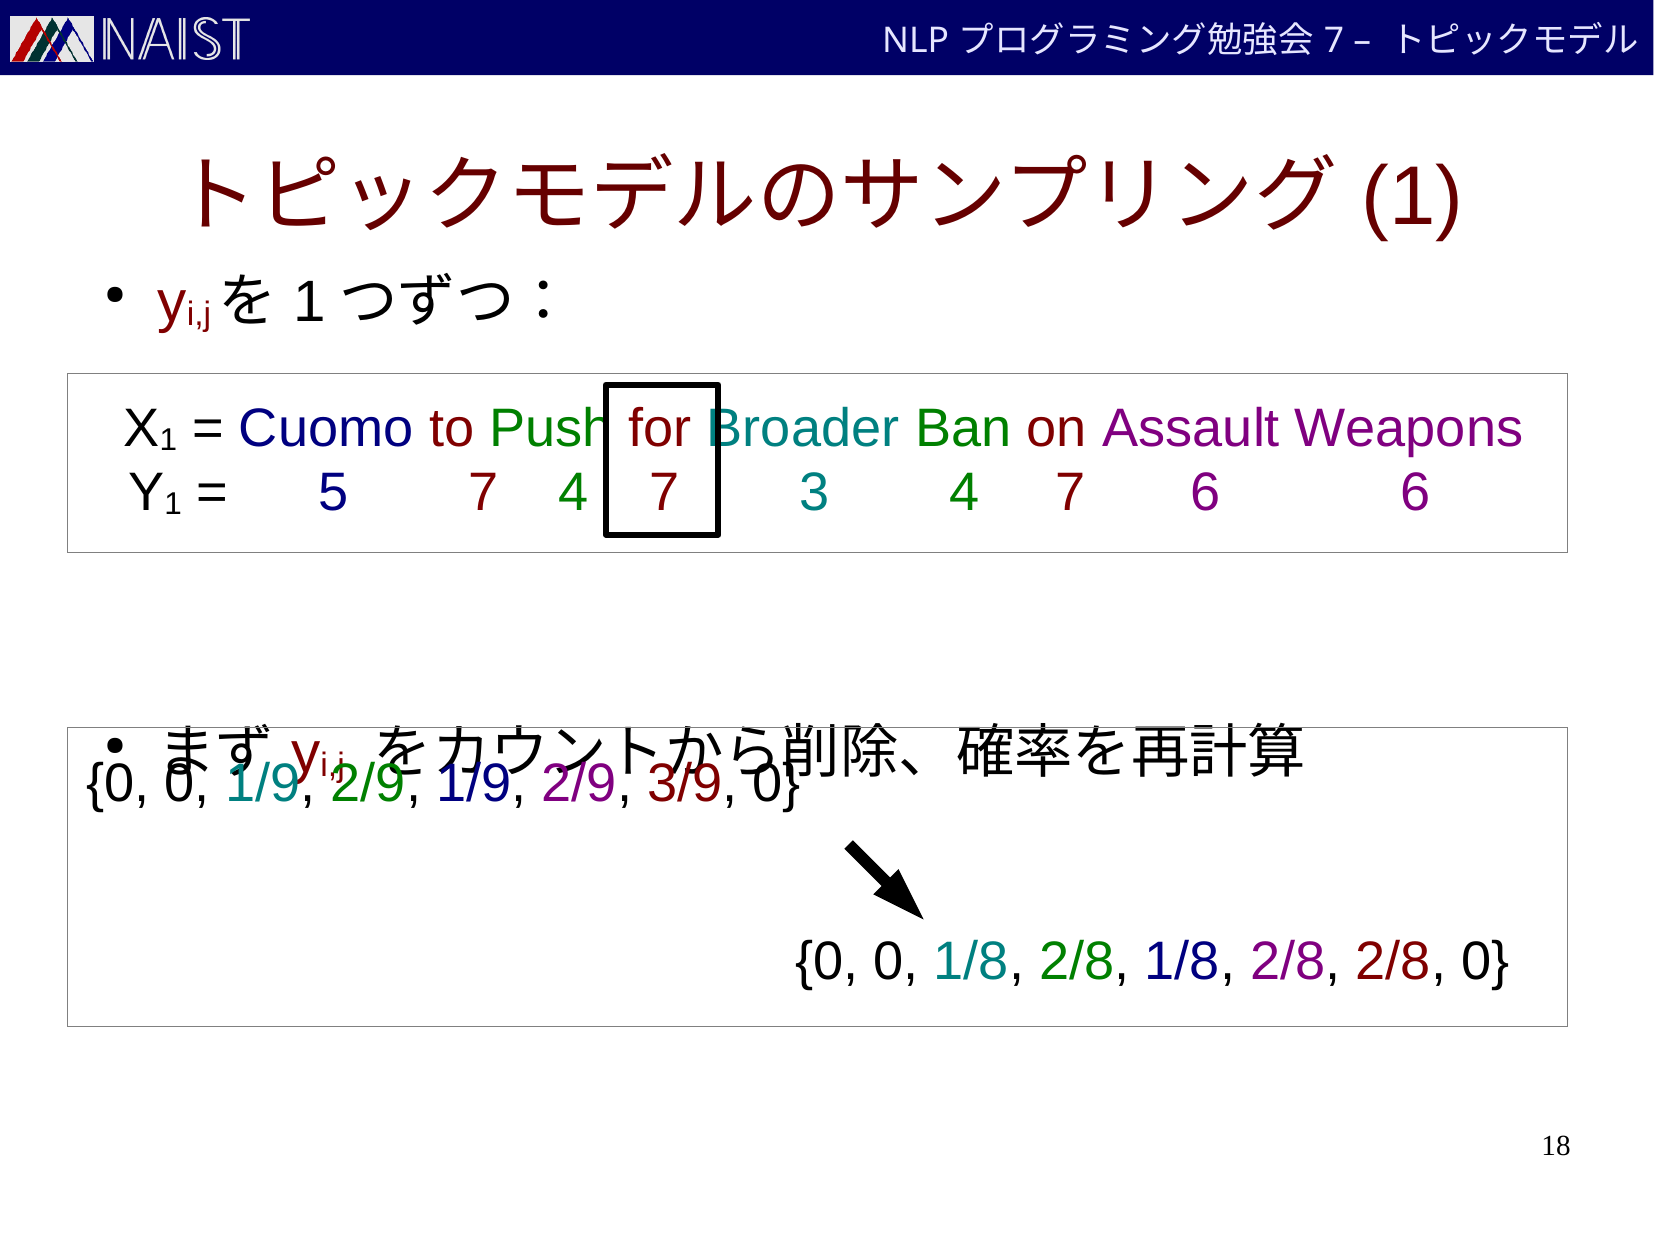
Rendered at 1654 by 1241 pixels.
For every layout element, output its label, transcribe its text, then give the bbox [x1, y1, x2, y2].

picture [10, 16, 94, 62]
list yi,jを1つずつ： まずyi,j をカウントから削除、確率を再計算 [86, 374, 1567, 552]
text_box {0, 0, 1/8, 2/8, 1/8, 2/8, 2/8, 0} [780, 922, 1525, 999]
text_box X1 = Cuomo to Push for Broader Ban on Assault Weapons [609, 390, 715, 454]
text_box Y1 = 5 7 4 7 3 4 7 6 6 [104, 454, 1446, 548]
picture [102, 17, 251, 60]
text_box X1 = Cuomo to Push for Broader Ban on Assault Weapons [721, 390, 1540, 484]
text_box X1 = Cuomo to Push for Broader Ban on Assault Weapons [108, 390, 603, 454]
list yi,jを1つずつ： まずyi,j をカウントから削除、確率を再計算 [86, 254, 1576, 687]
text_box Y1 = 5 7 4 7 3 4 7 6 6 [609, 454, 715, 532]
title トピックモデルのサンプリング(1) [75, 92, 1564, 285]
text_box {0, 0, 1/9, 2/9, 1/9, 2/9, 3/9, 0} [71, 745, 816, 822]
